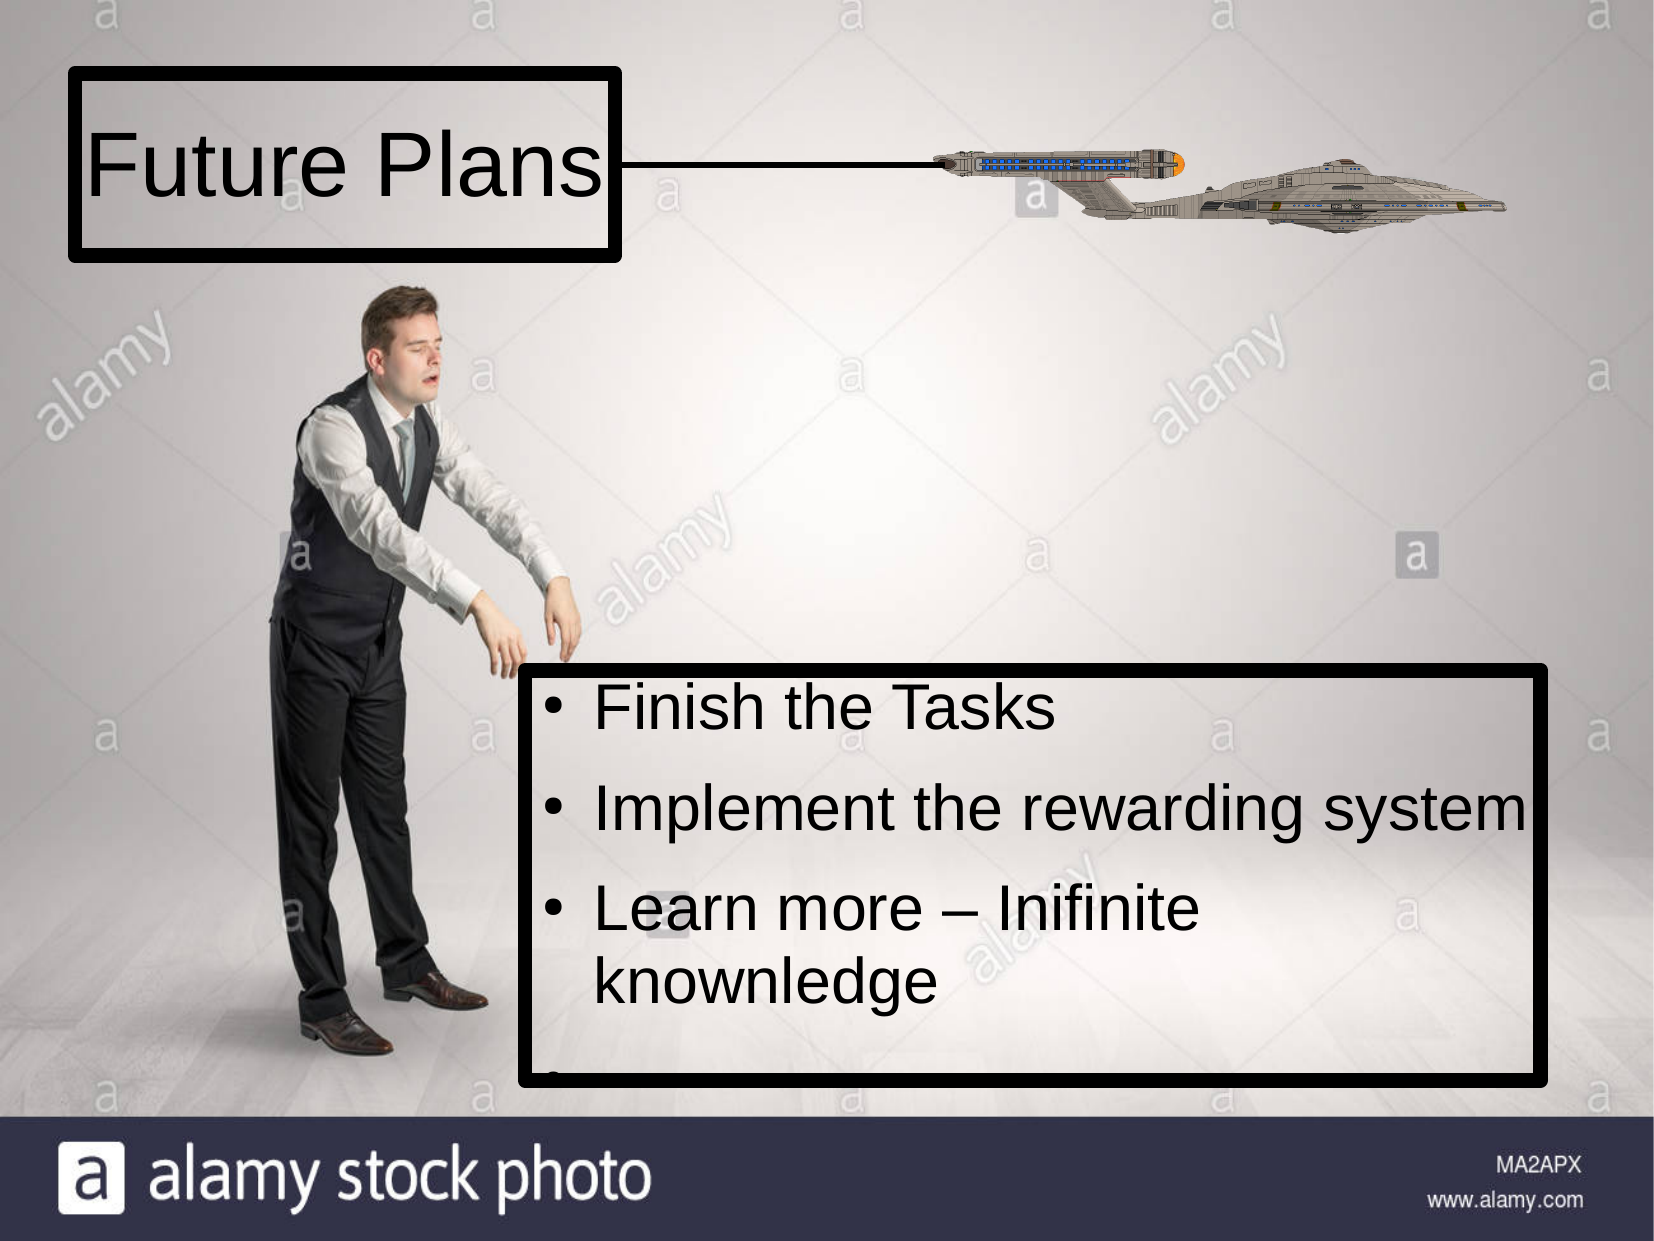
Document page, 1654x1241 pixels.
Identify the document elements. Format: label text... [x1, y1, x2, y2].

title Future Plans [75, 73, 616, 256]
list Finish the Tasks Implement the rewarding system Learn more – Inifinite knownledge [525, 670, 1541, 1081]
picture [0, 0, 1654, 1241]
